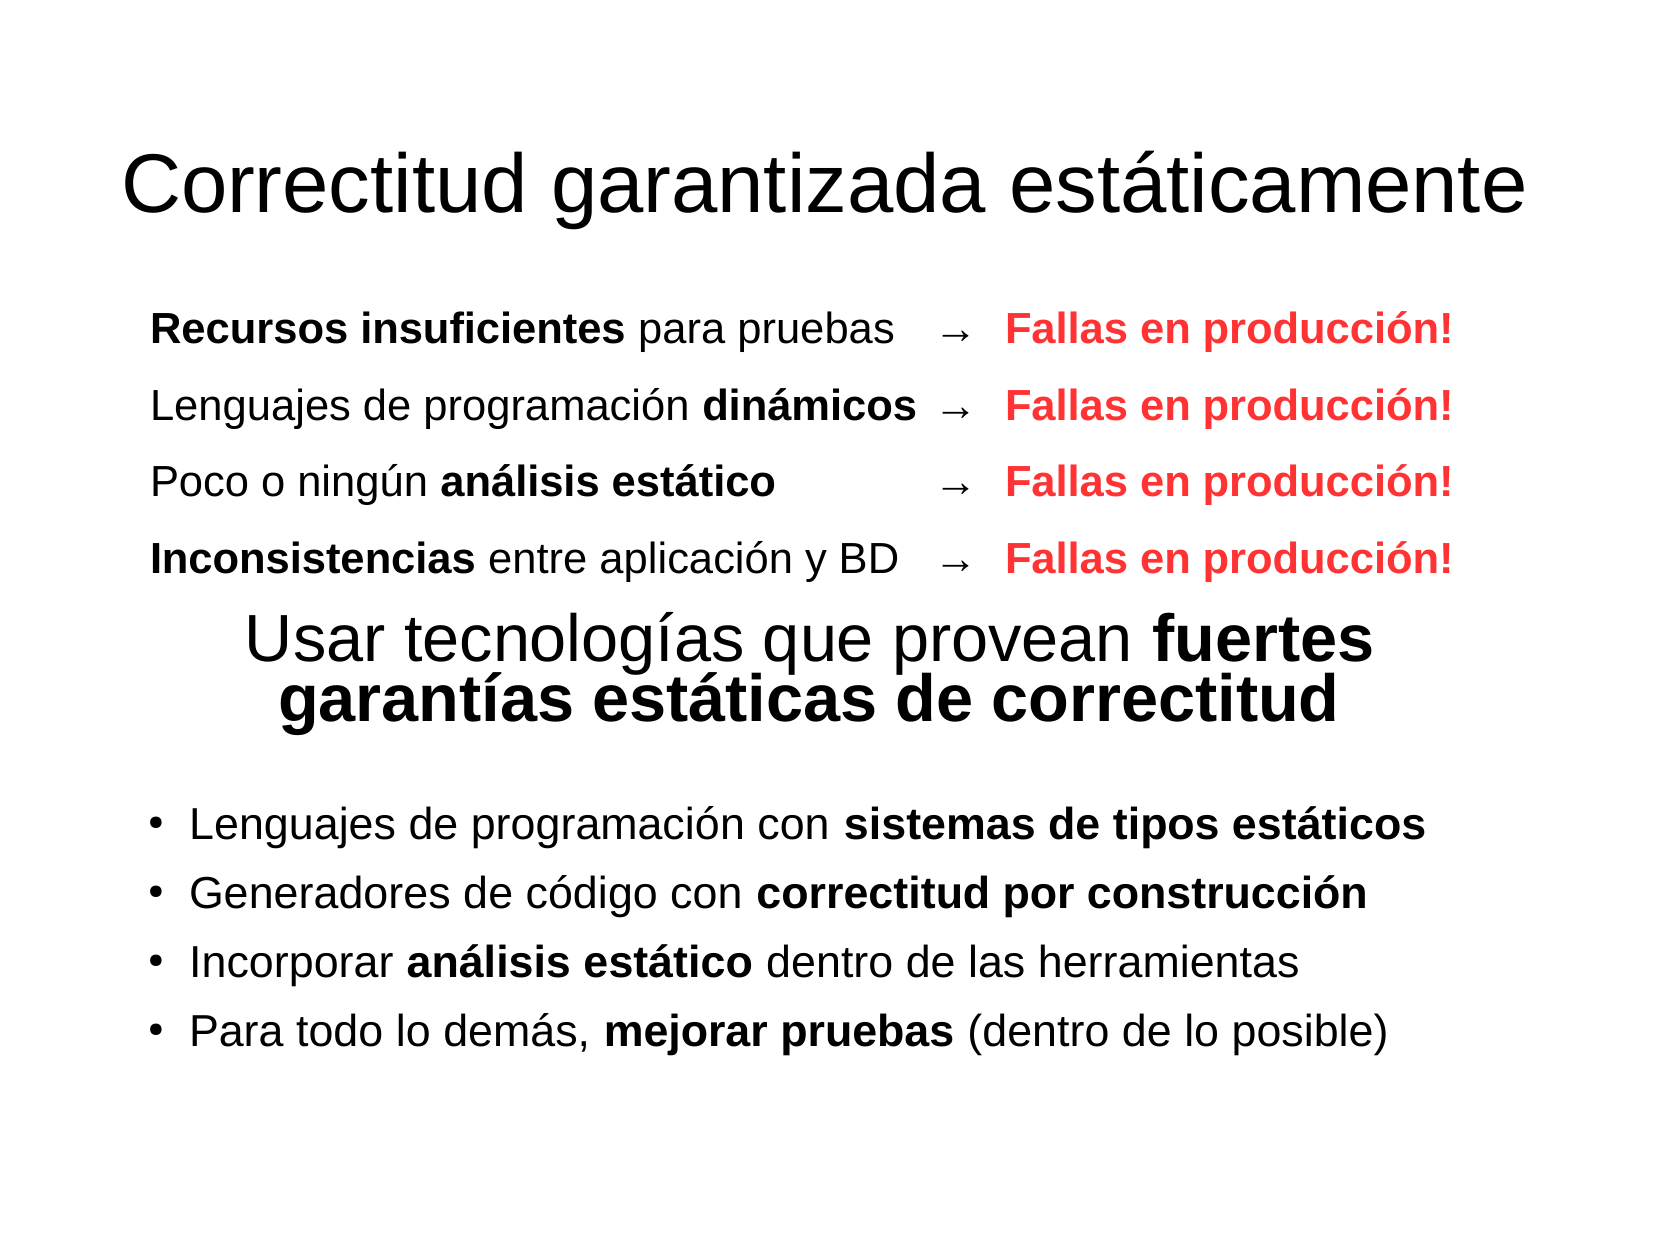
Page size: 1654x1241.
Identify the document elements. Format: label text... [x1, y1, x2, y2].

title Correctitud garantizada estáticamente [80, 96, 1569, 304]
list Lenguajes de programación con sistemas de tipos estáticos Generadores de código con correctitud por construcción Incorporar análisis estático dentro de las herramientas Para todo lo demás, mejorar pruebas (dentro de lo posible) [134, 802, 1485, 1126]
list Usar tecnologías que provean fuertes garantías estáticas de correctitud [134, 615, 1485, 752]
list Recursos insuficientes para pruebas → Fallas en producción! Lenguajes de programación dinámicos → Fallas en producción! Poco o ningún análisis estático → Fallas en producción! Inconsistencias entre aplicación y BD → Fallas en producción! [150, 303, 1501, 586]
